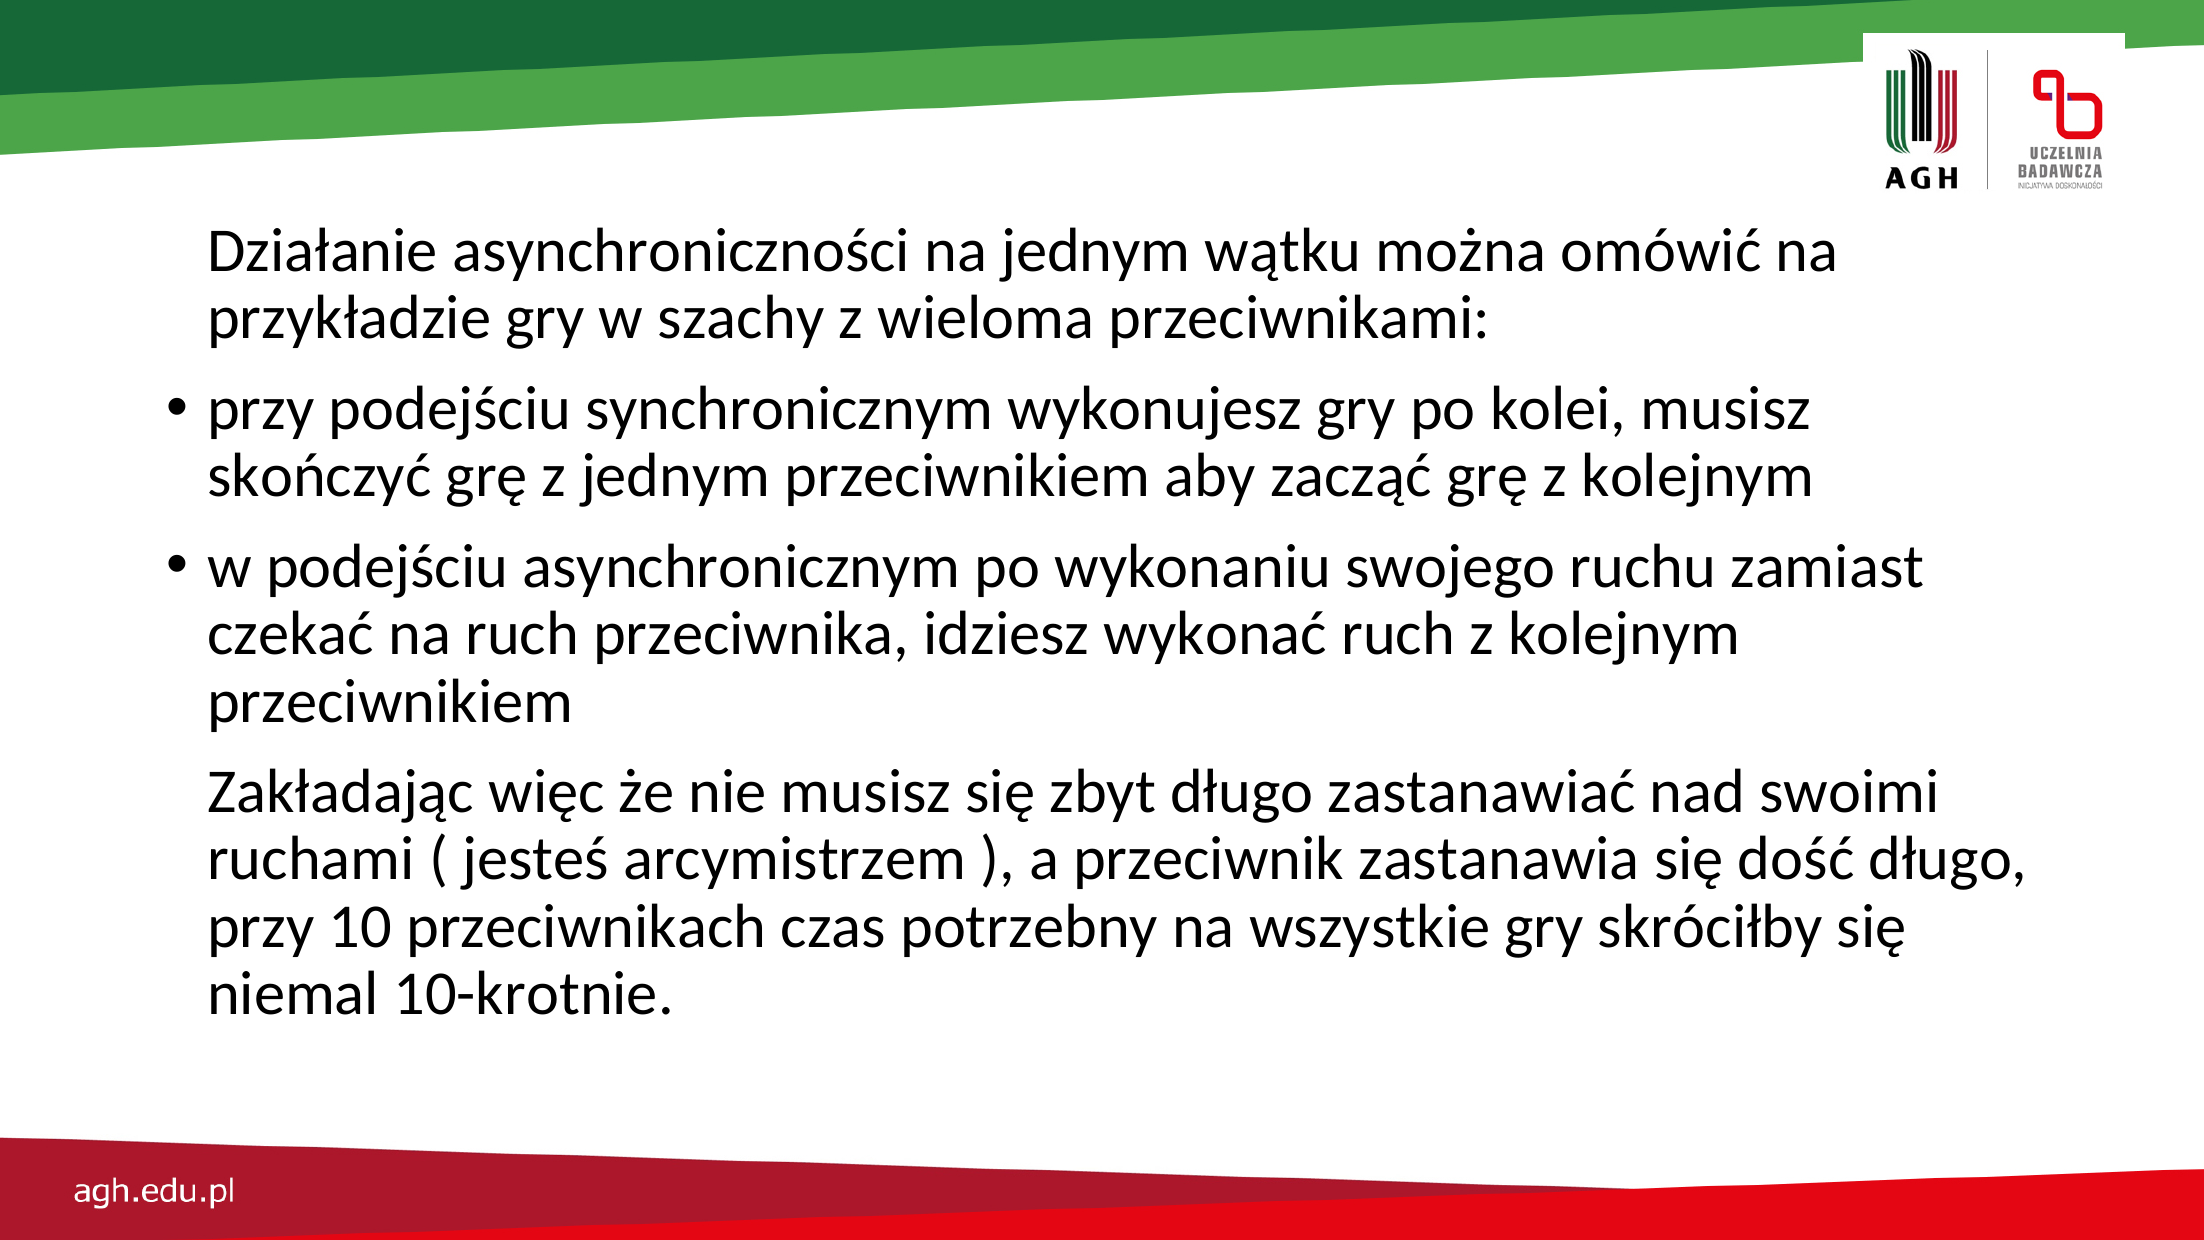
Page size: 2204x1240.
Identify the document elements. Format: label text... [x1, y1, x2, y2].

list Działanie asynchroniczności na jednym wątku można omówić na przykładzie gry w szachy z wieloma przeciwnikami: przy podejściu synchronicznym wykonujesz gry po kolei, musisz skończyć grę z jednym przeciwnikiem aby zacząć grę z kolejnym w podejściu asynchronicznym po wykonaniu swojego ruchu zamiast czekać na ruch przeciwnika, idziesz wykonać ruch z kolejnym przeciwnikiem Zakładając więc że nie musisz się zbyt długo zastanawiać nad swoimi ruchami ( jesteś arcymistrzem ), a przeciwnik zastanawia się dość długo, przy 10 przeciwnikach czas potrzebny na wszystkie gry skróciłby się niemal 10-krotnie. [151, 210, 2053, 1117]
picture [0, 0, 2204, 1240]
